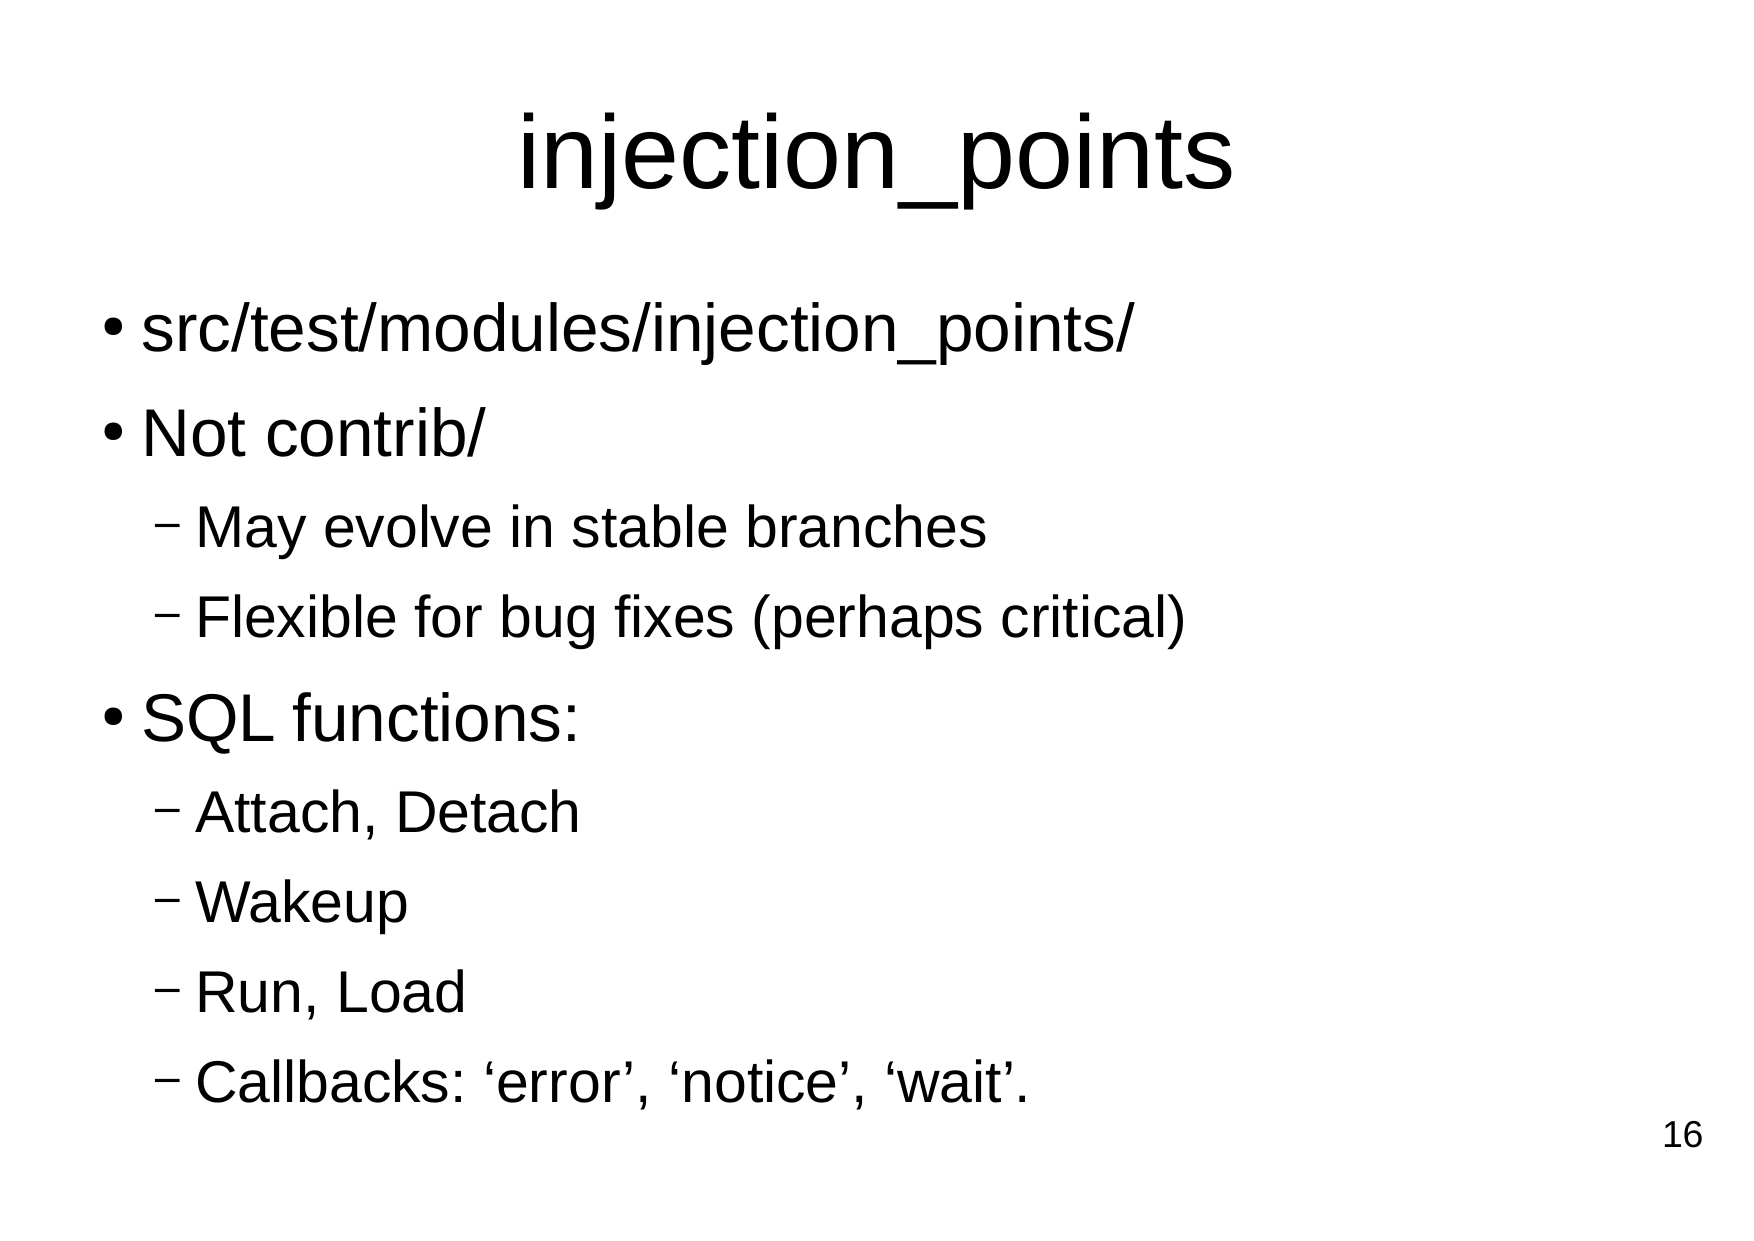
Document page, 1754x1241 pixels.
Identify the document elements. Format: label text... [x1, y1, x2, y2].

title injection_points [87, 49, 1667, 257]
text_box <number> [1447, 1106, 1719, 1201]
list src/test/modules/injection_points/ Not contrib/ May evolve in stable branches Flexible for bug fixes (perhaps critical) SQL functions: Attach, Detach Wakeup Run, Load Callbacks: ‘error’, ‘notice’, ‘wait’. [87, 290, 1667, 1120]
